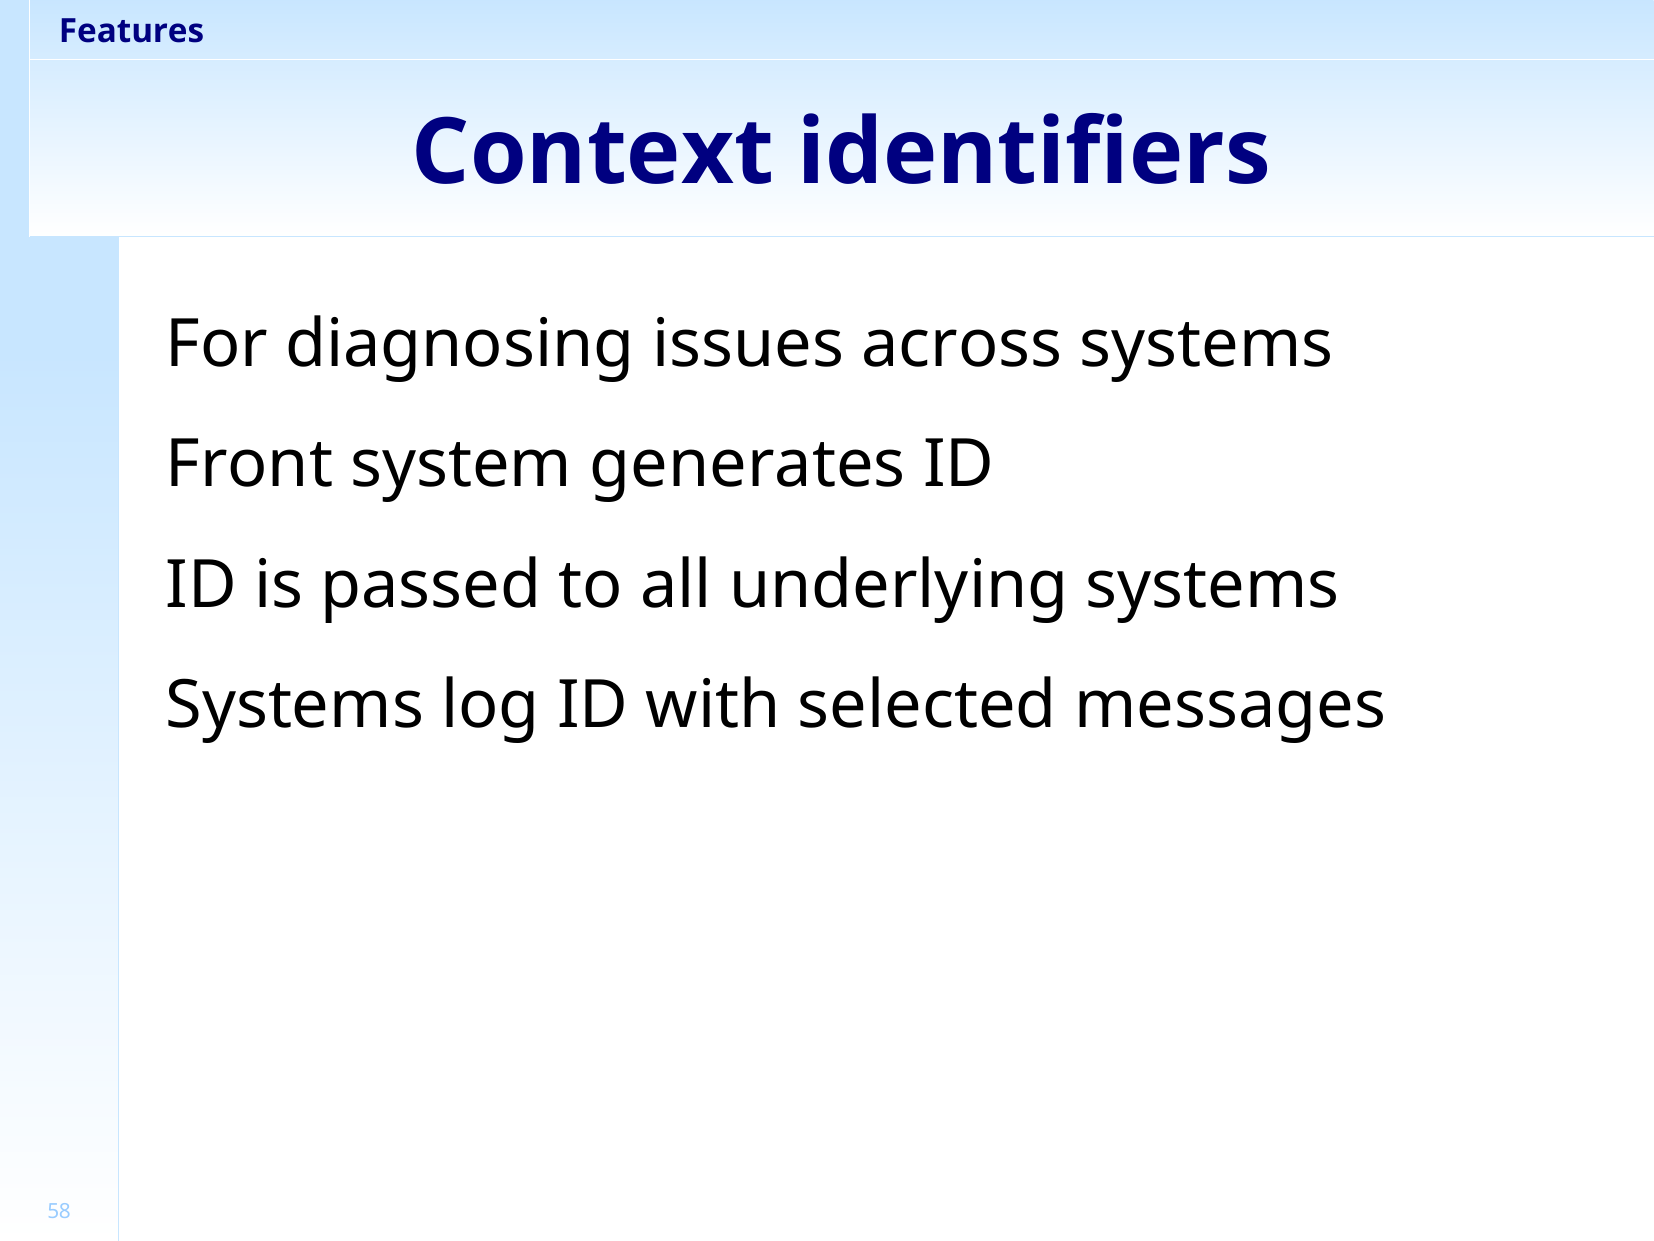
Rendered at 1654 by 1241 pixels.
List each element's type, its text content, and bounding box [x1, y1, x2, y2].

list For diagnosing issues across systems Front system generates ID ID is passed to all underlying systems Systems log ID with selected messages [147, 295, 1625, 945]
title Context identifiers [29, 59, 1654, 237]
title Features [59, 0, 355, 60]
